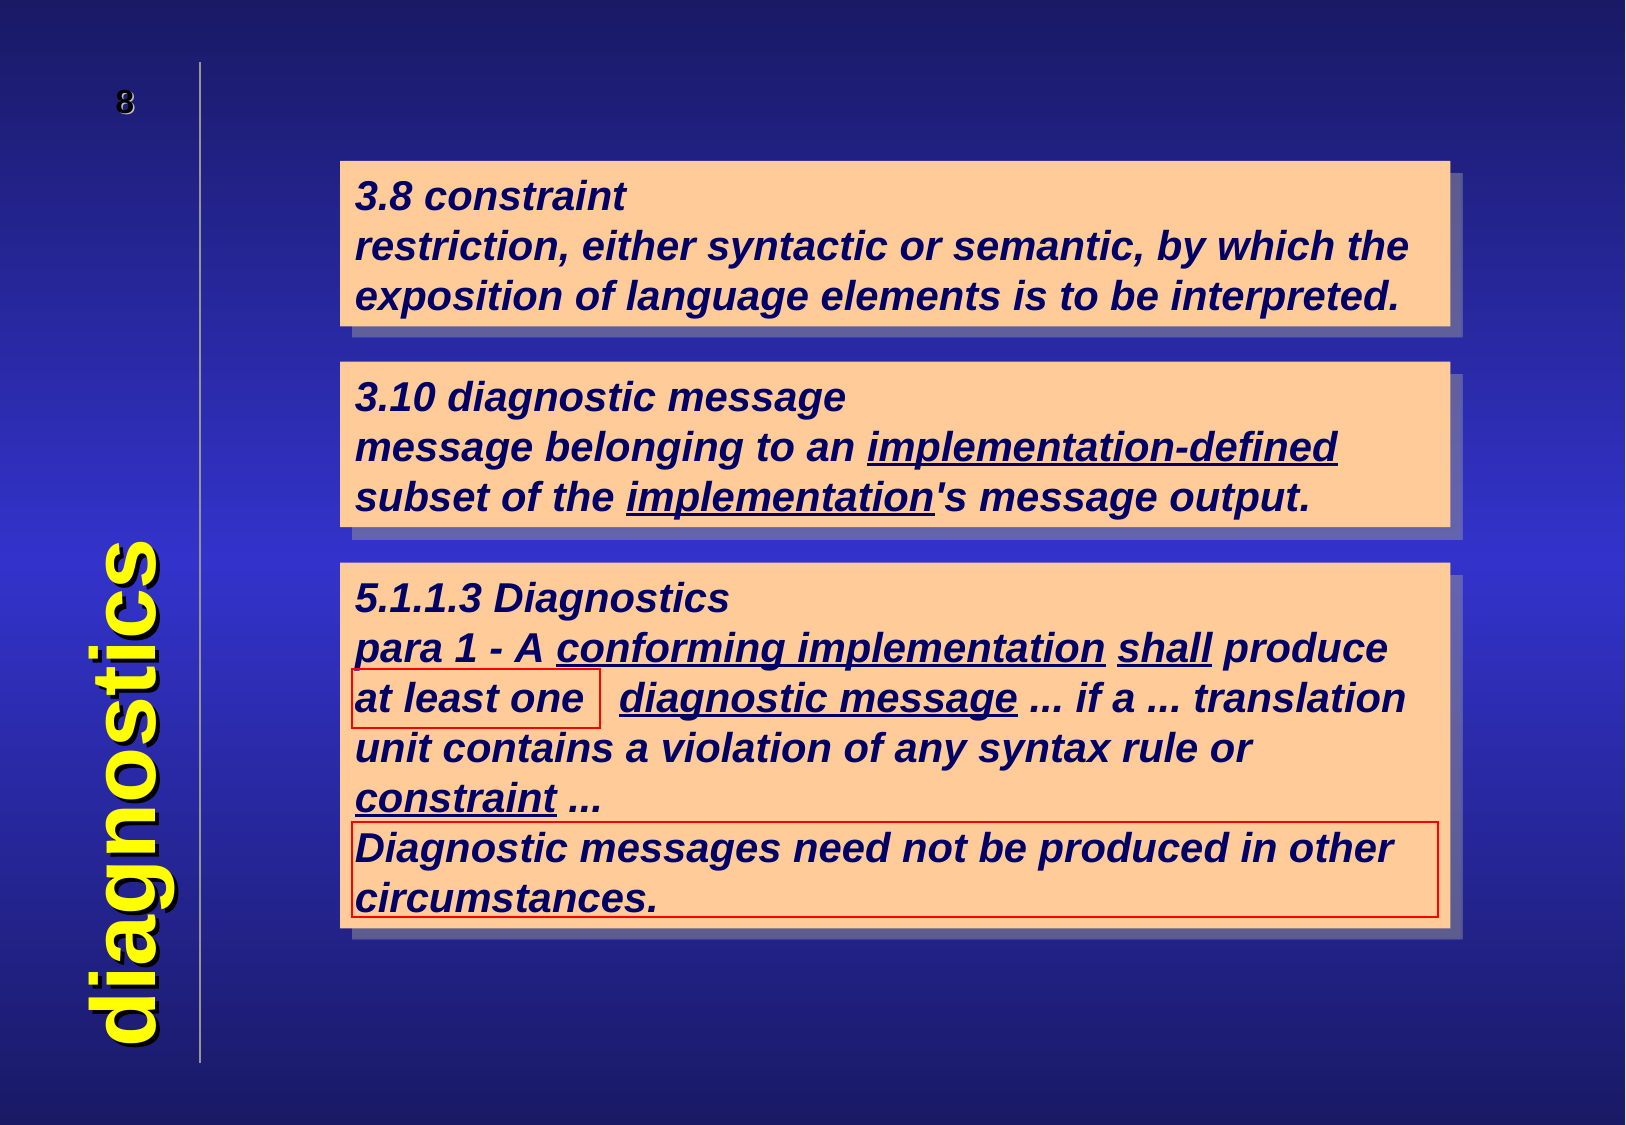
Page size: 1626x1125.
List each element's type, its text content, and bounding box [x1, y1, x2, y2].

text_box 3.8 constraint restriction, either syntactic or semantic, by which the exposition of language elements is to be interpreted. [340, 160, 1451, 327]
list [212, 62, 1550, 1063]
text_box 5.1.1.3 Diagnostics para 1 - A conforming implementation shall produce at least one diagnostic message ... if a ... translation unit contains a violation of any syntax rule or constraint ... Diagnostic messages need not be produced in other circumstances. [340, 562, 1451, 929]
text_box 3.10 diagnostic message message belonging to an implementation-defined subset of the implementation's message output. [340, 361, 1451, 528]
title diagnostics [50, 187, 188, 1063]
